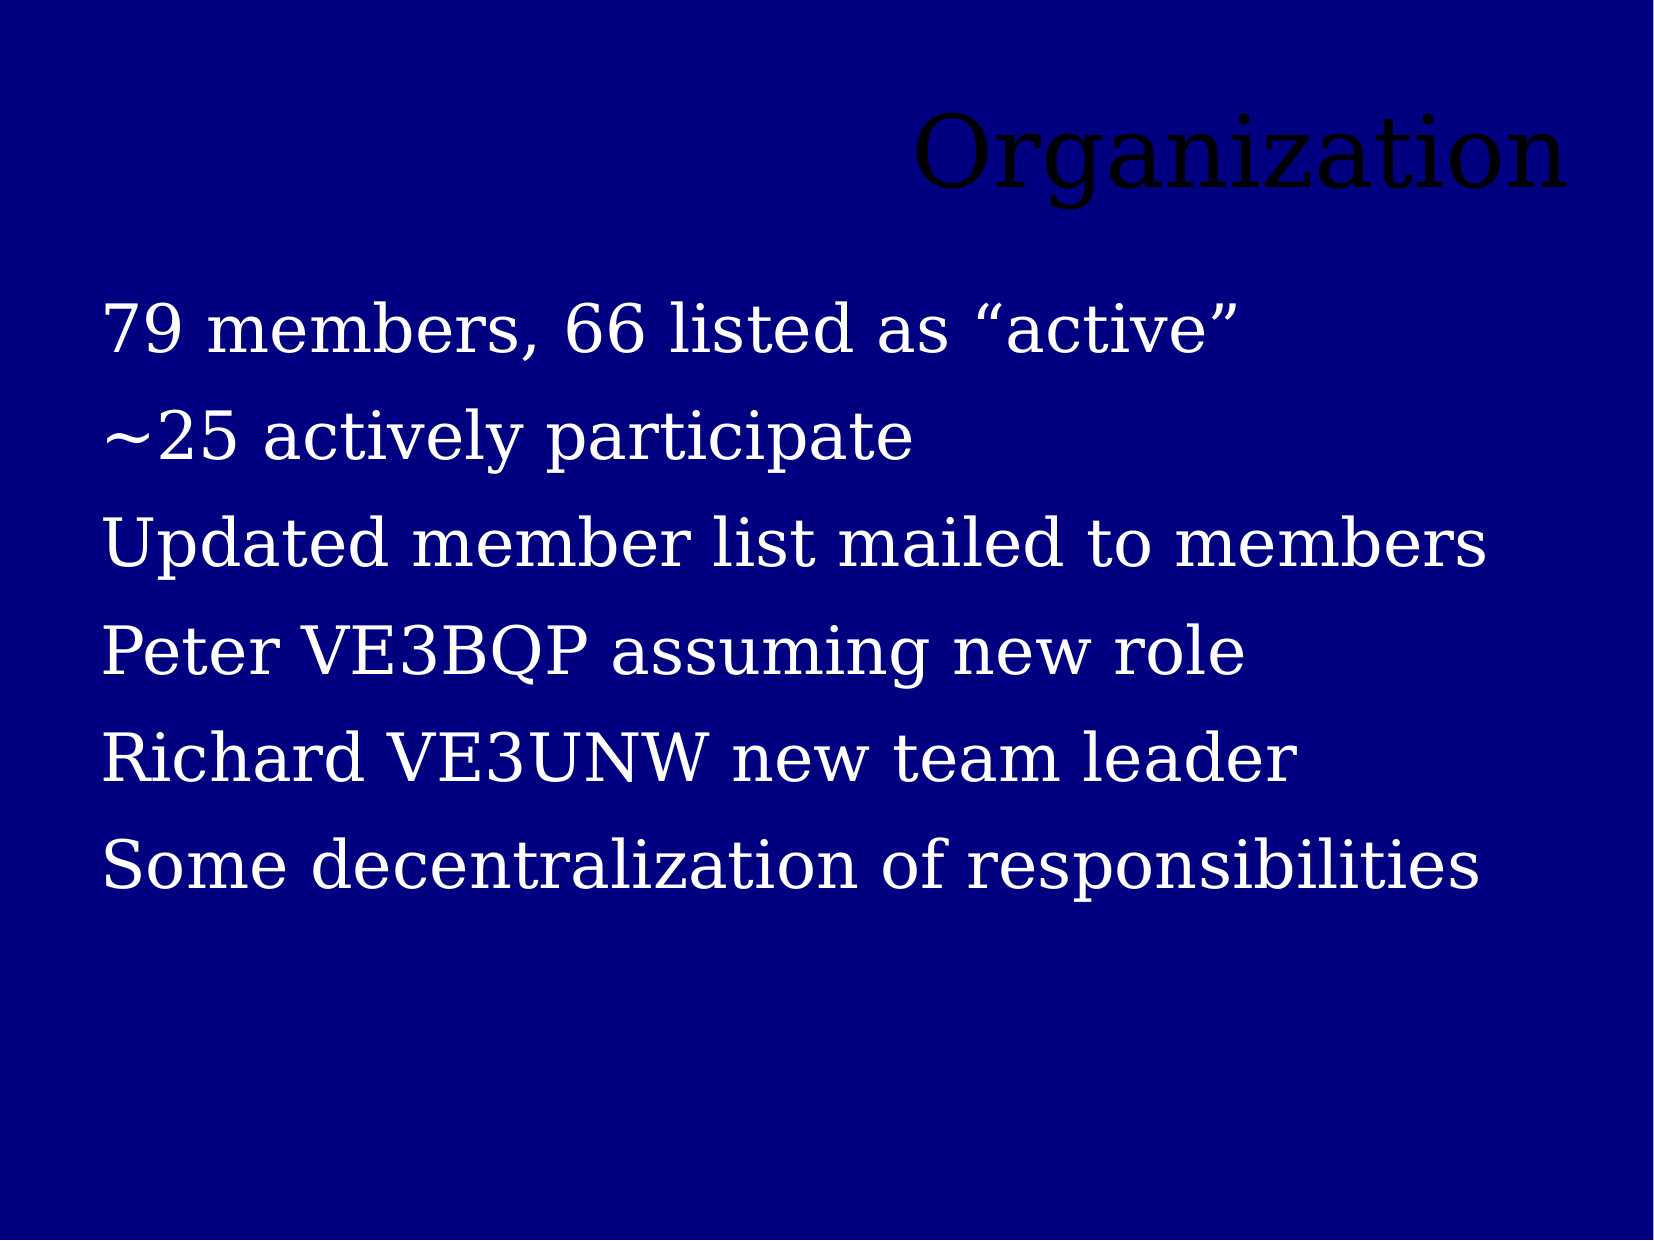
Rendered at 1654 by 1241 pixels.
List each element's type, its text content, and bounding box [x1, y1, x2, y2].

title Organization [82, 49, 1571, 257]
list 79 members, 66 listed as “active” ~25 actively participate Updated member list mailed to members Peter VE3BQP assuming new role Richard VE3UNW new team leader Some decentralization of responsibilities [82, 290, 1571, 1109]
